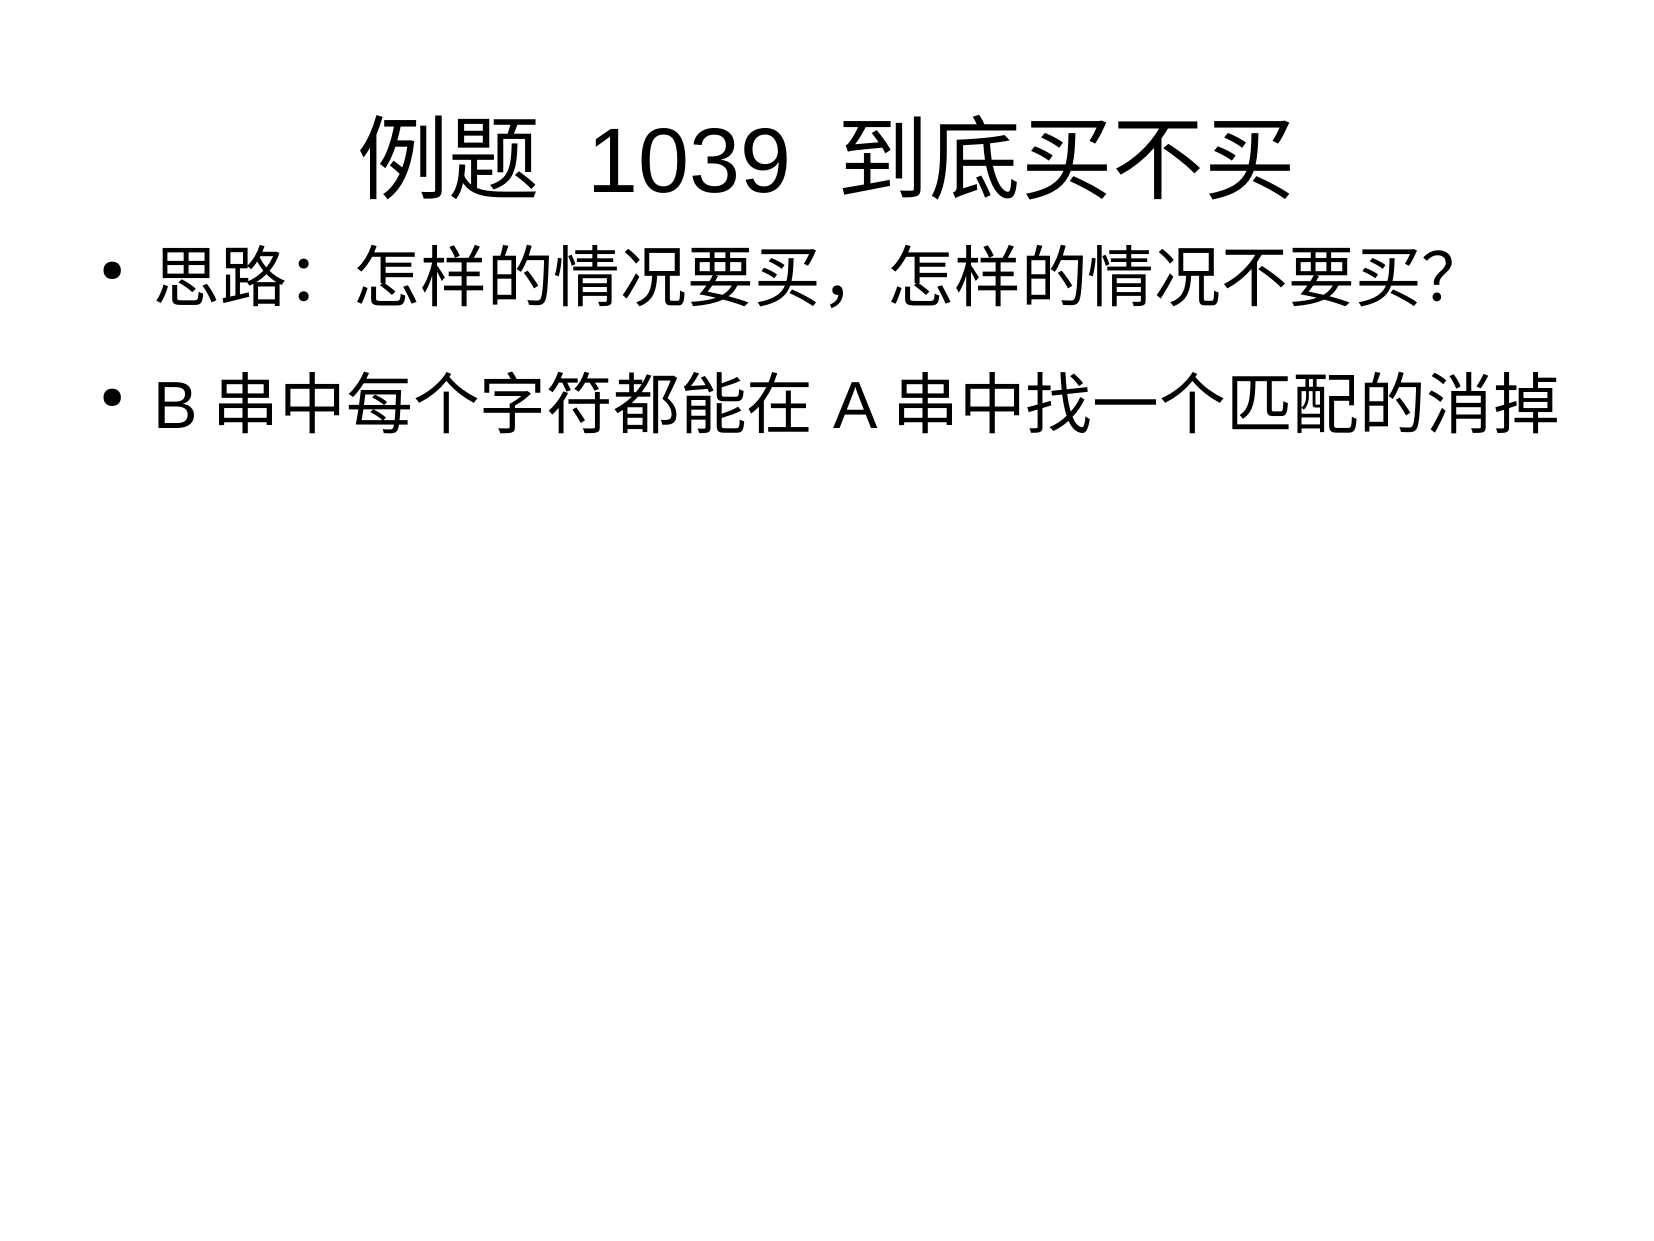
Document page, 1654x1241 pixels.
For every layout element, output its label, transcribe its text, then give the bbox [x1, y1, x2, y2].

list 思路：怎样的情况要买，怎样的情况不要买？ B串中每个字符都能在A串中找一个匹配的消掉 [82, 224, 1571, 1241]
title 例题 1039 到底买不买 [82, 49, 1571, 224]
